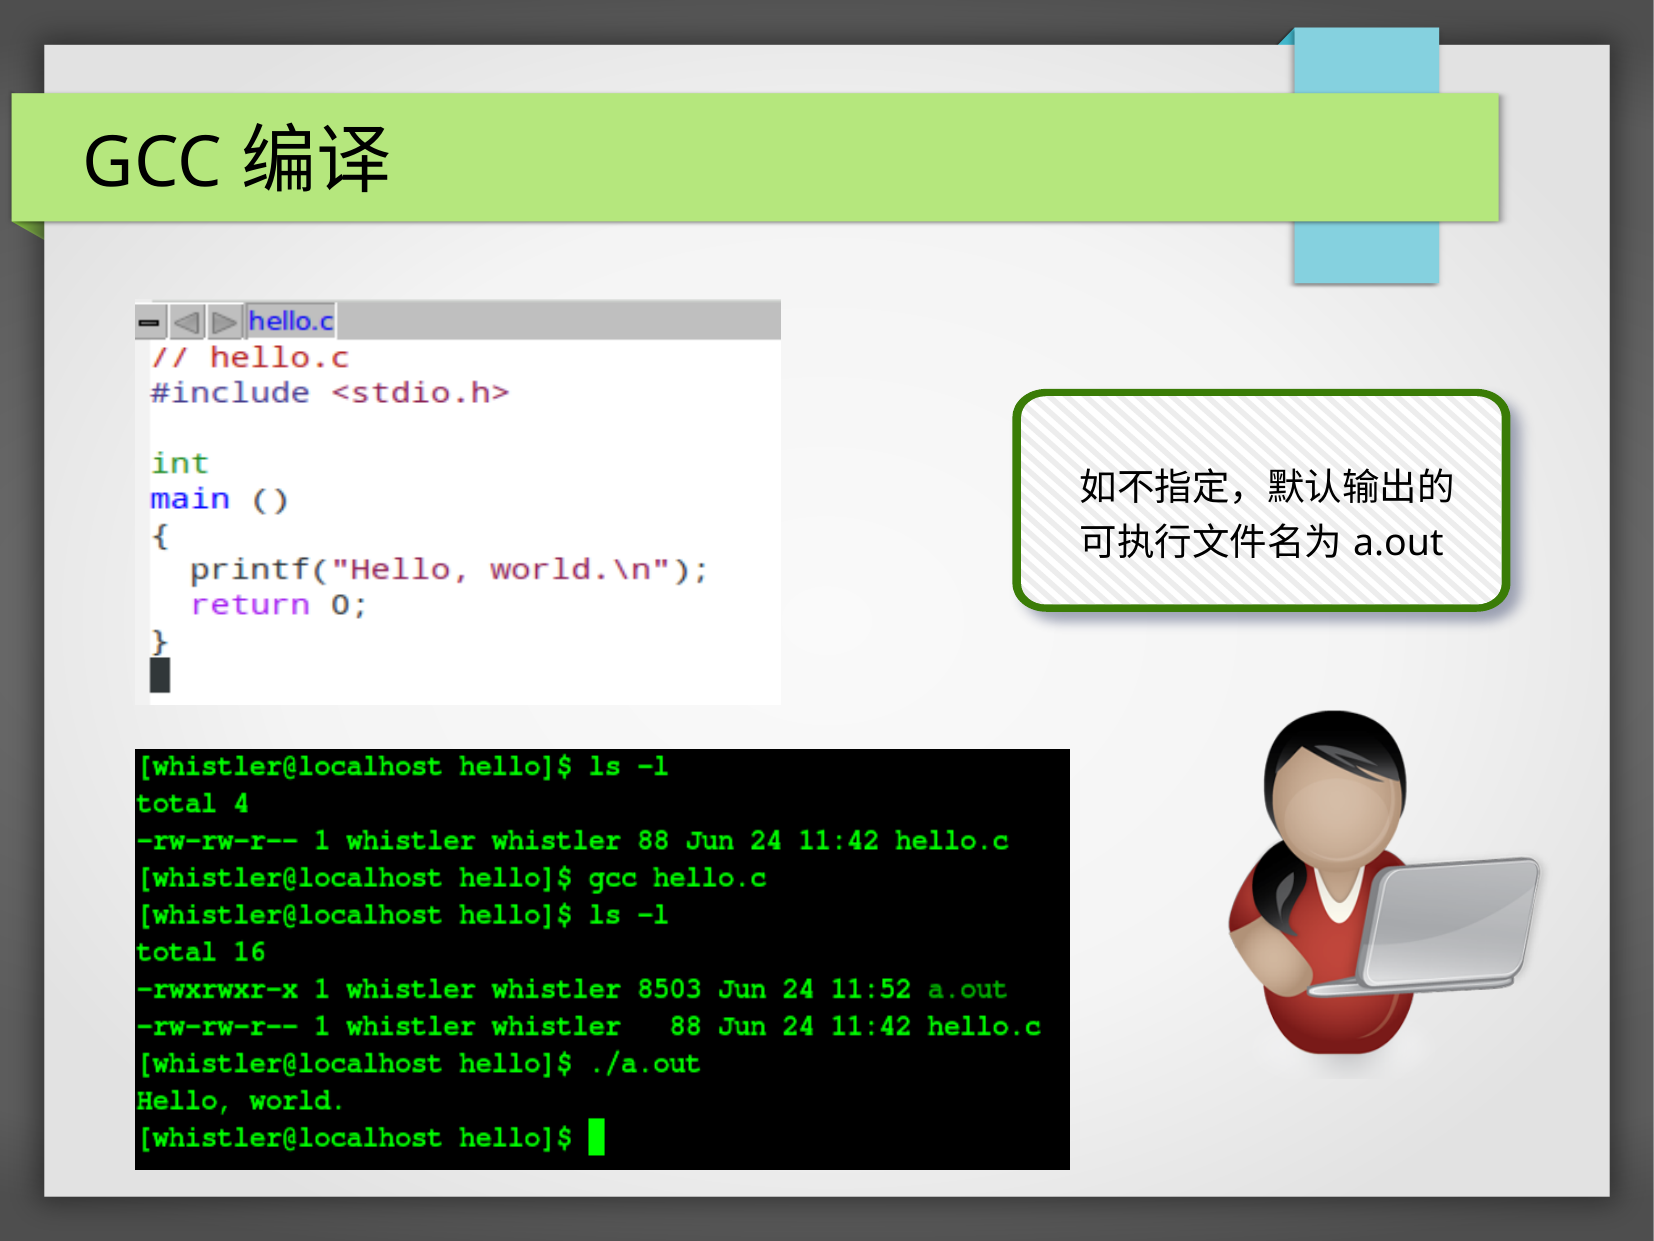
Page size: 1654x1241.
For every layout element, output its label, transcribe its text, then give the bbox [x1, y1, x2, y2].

text_box 如不指定，默认输出的可执行文件名为a.out [1065, 450, 1471, 563]
picture [0, 0, 1654, 1241]
title GCC编译 [82, 94, 1264, 213]
